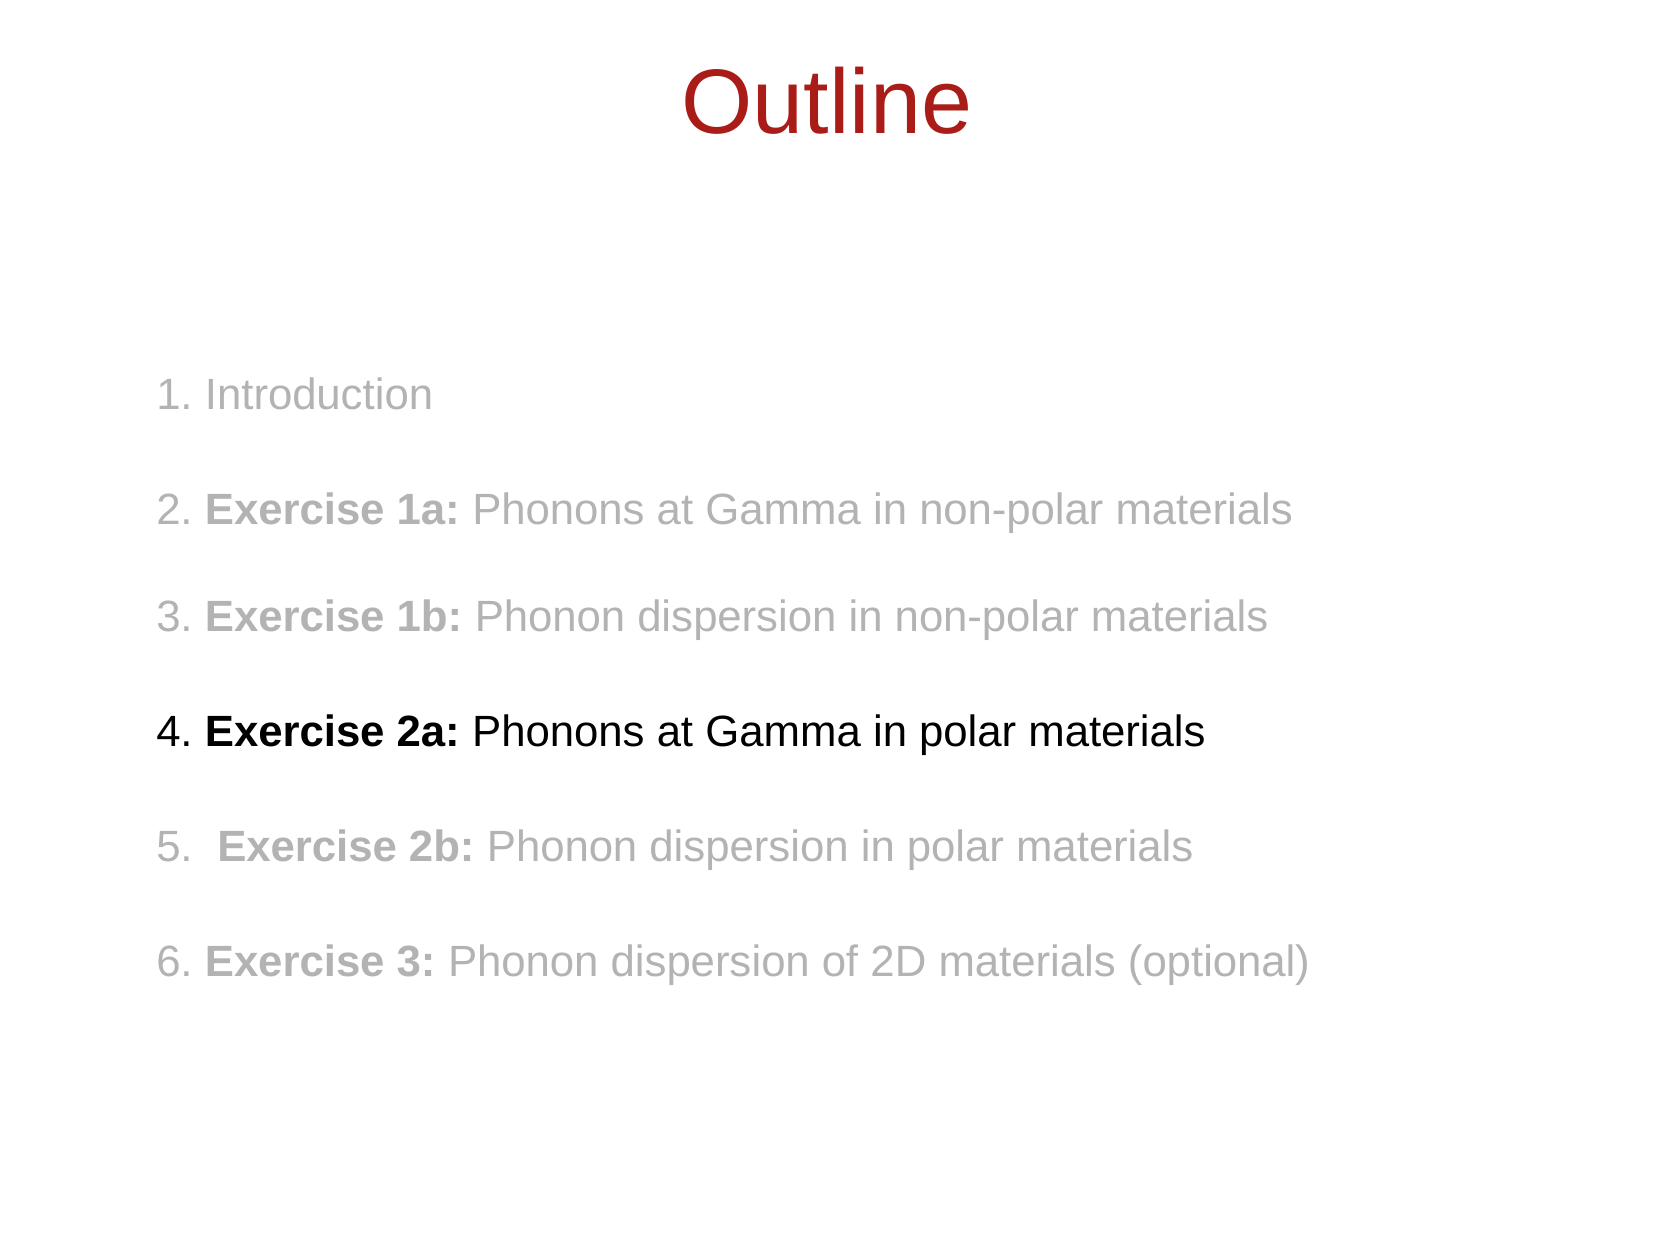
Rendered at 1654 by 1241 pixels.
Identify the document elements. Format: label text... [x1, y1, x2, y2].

list 1. Introduction 2. Exercise 1a: Phonons at Gamma in non-polar materials 3. Exercise 1b: Phonon dispersion in non-polar materials 4. Exercise 2a: Phonons at Gamma in polar materials 5. Exercise 2b: Phonon dispersion in polar materials 6. Exercise 3: Phonon dispersion of 2D materials (optional) [135, 370, 1516, 991]
text_box [147, 240, 1318, 646]
title Outline [82, 49, 1572, 257]
text_box [120, 765, 1321, 1081]
